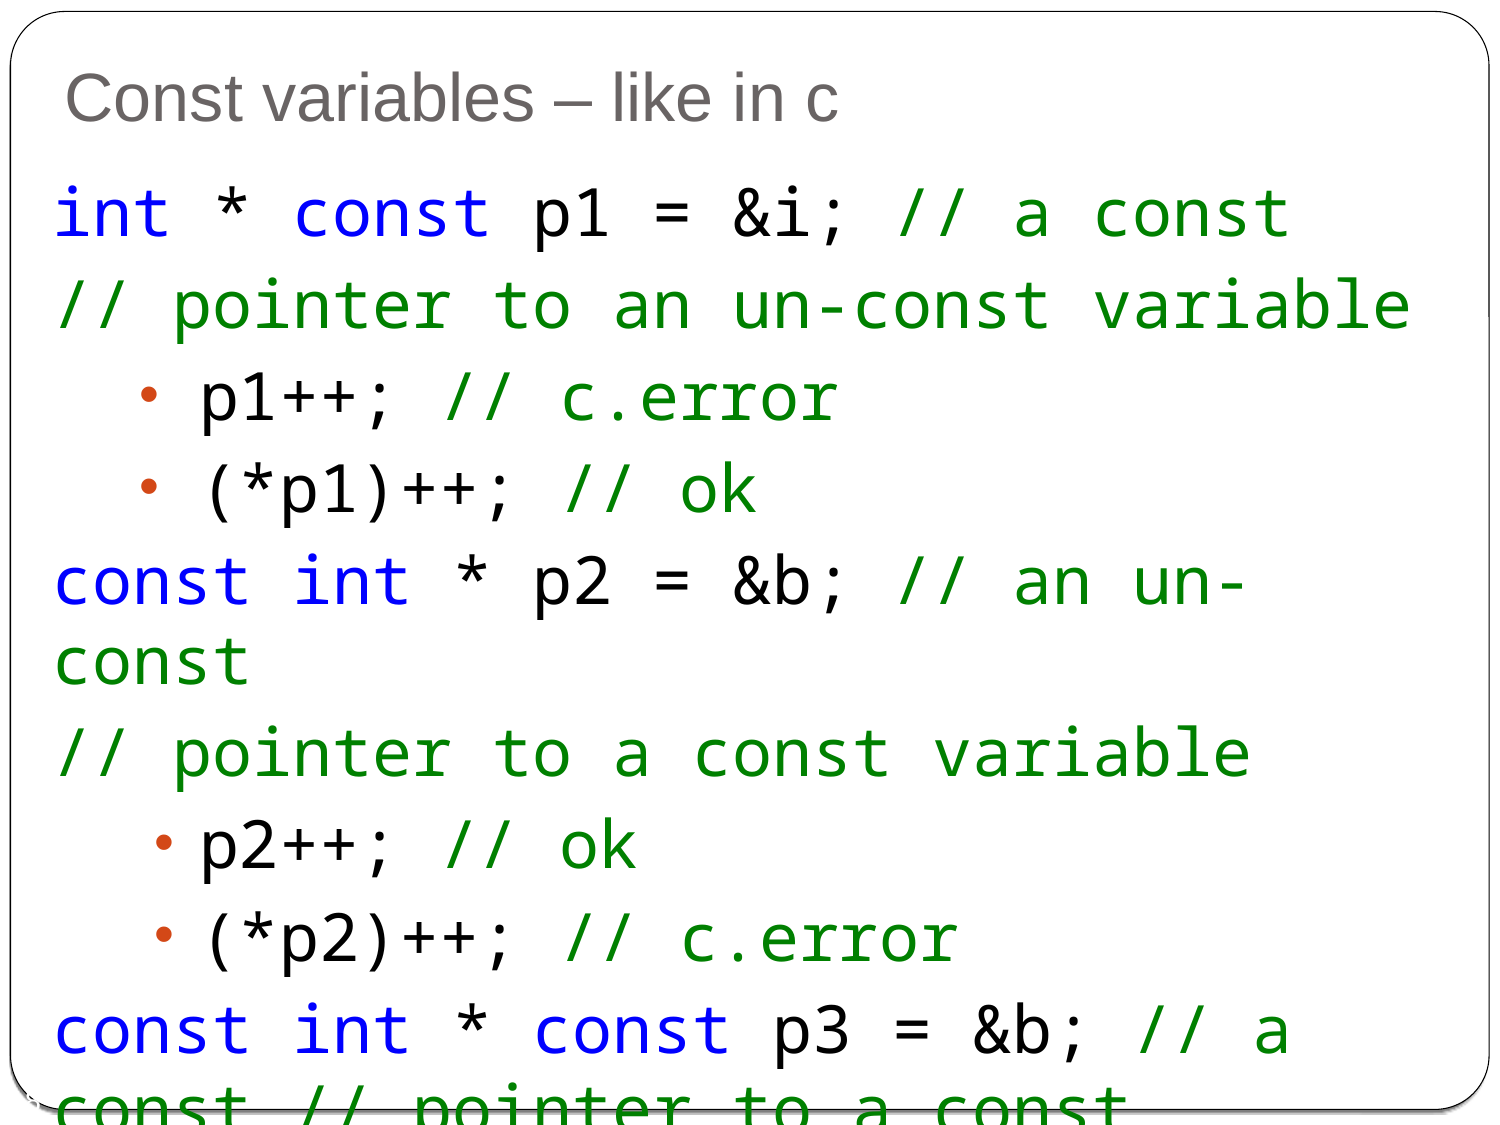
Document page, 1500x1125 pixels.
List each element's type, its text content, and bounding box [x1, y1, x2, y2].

slide_number <number> [0, 1074, 50, 1125]
list int * const p1 = &i; // a const // pointer to an un-const variable p1++; // c.error (*p1)++; // ok const int * p2 = &b; // an un-const // pointer to a const variable p2++; // ok (*p2)++; // c.error const int * const p3 = &b; // a const // pointer to a const variable [37, 162, 1463, 1088]
title Const variables – like in c [50, 45, 1450, 150]
